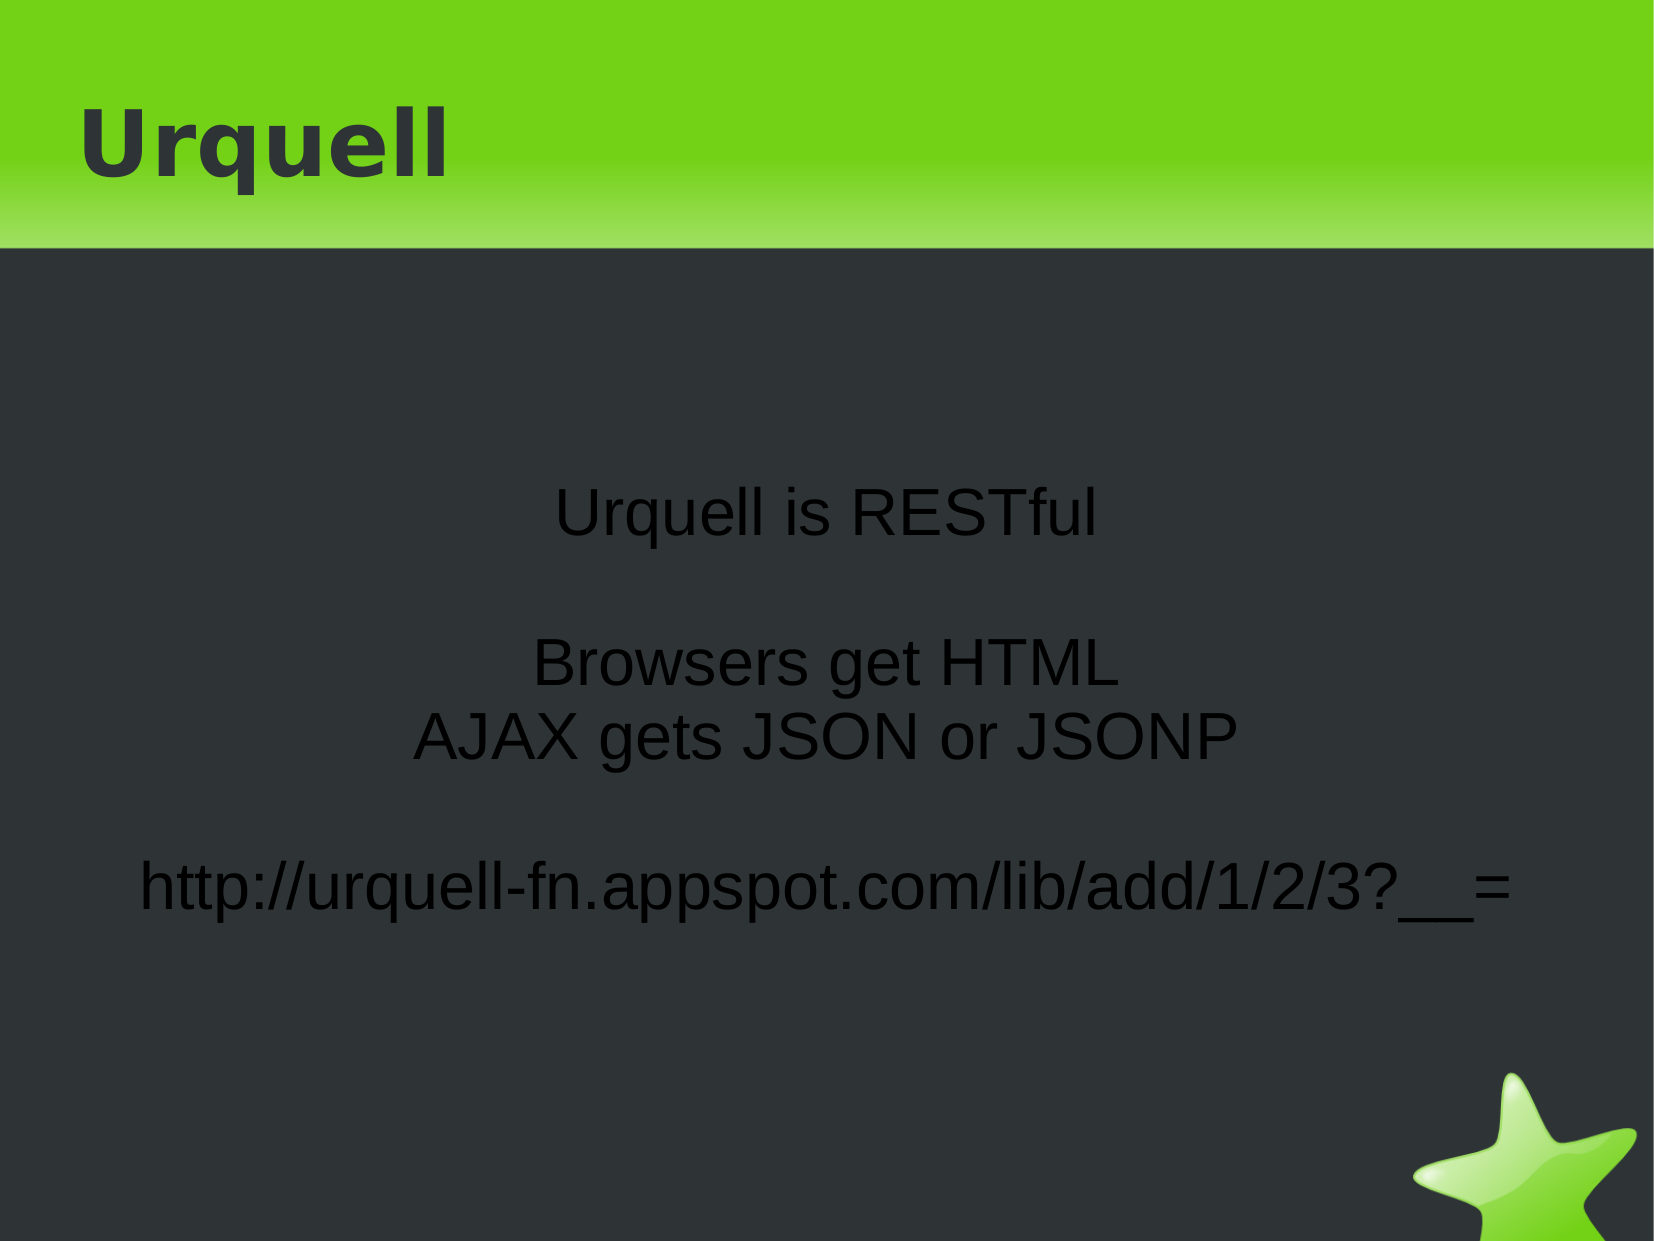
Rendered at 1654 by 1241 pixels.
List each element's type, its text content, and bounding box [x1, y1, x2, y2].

picture [0, 0, 1654, 1241]
title Urquell [76, 41, 1565, 249]
subtitle Urquell is RESTful Browsers get HTML AJAX gets JSON or JSONP http://urquell-fn.appspot.com/lib/add/1/2/3?__= [82, 290, 1571, 1109]
